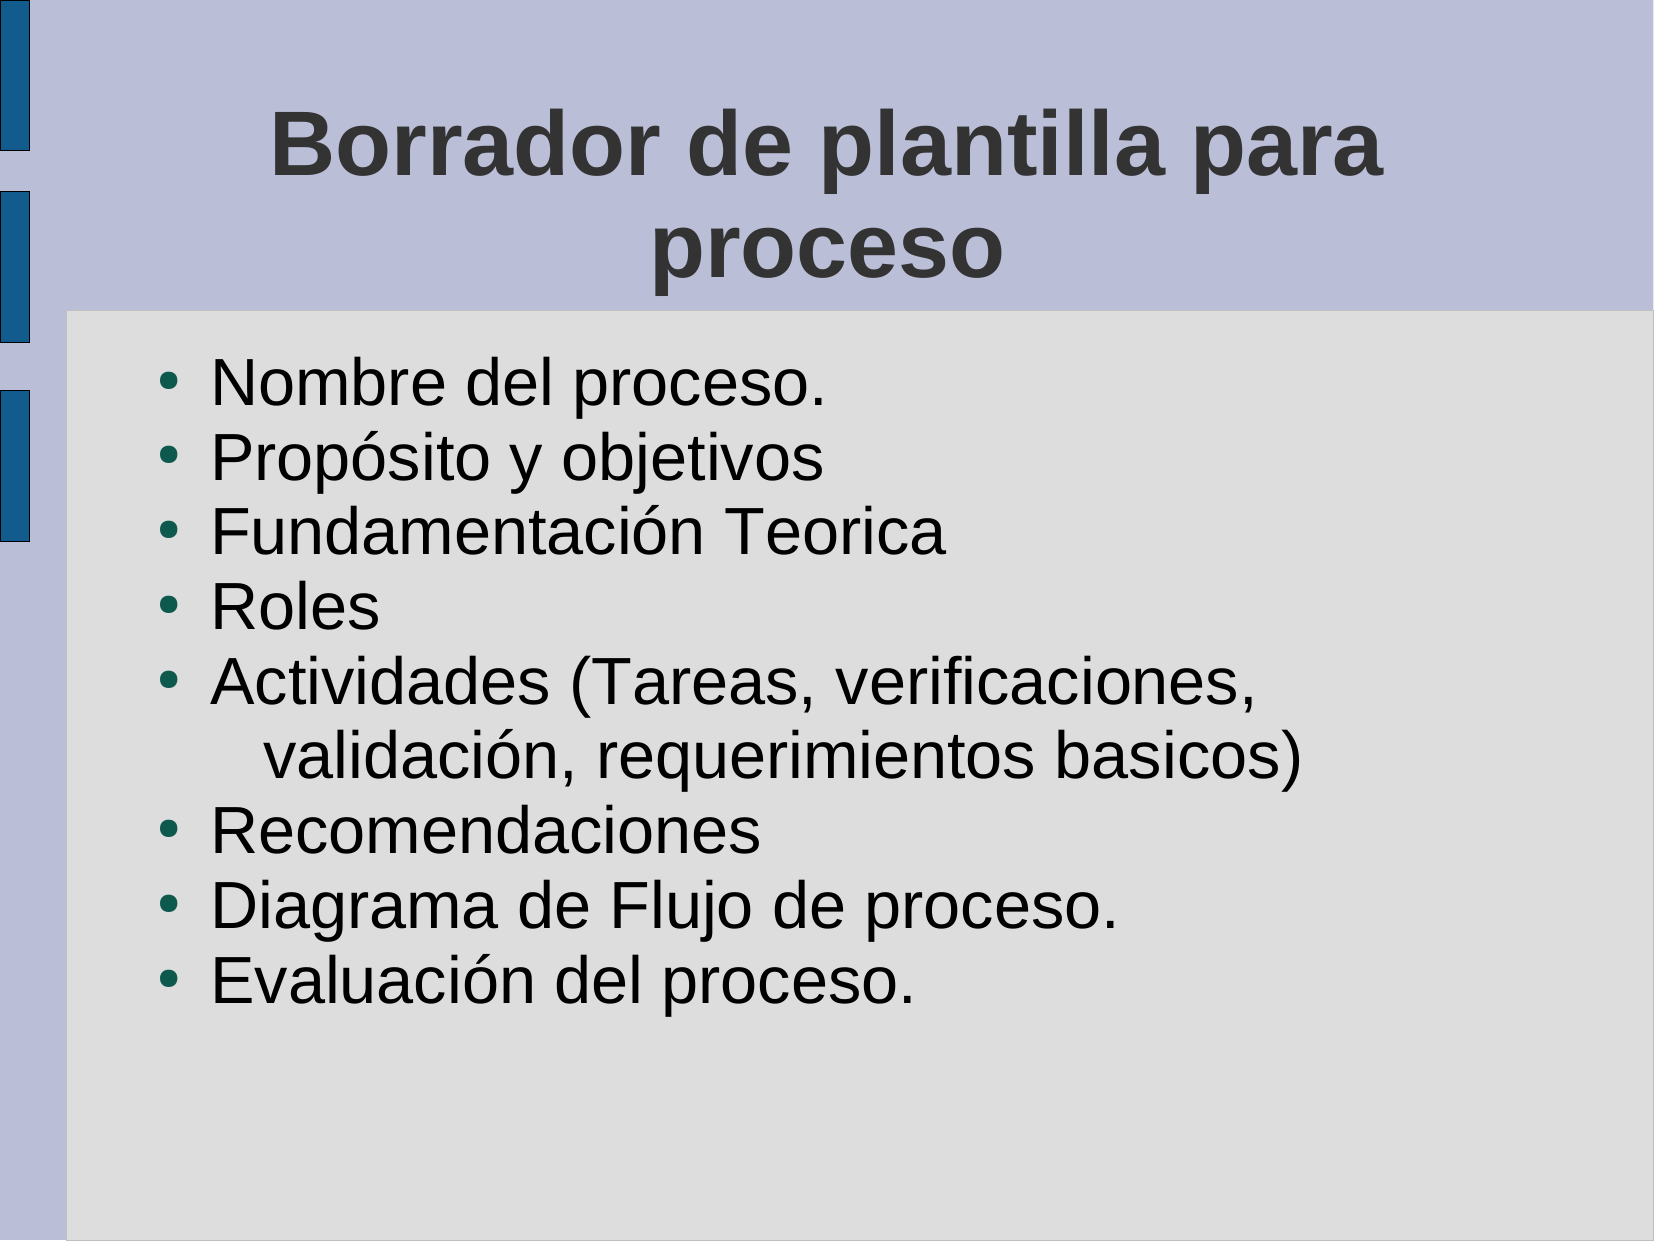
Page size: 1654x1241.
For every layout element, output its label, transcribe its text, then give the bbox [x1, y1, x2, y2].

title Borrador de plantilla para proceso [121, 91, 1534, 299]
list Nombre del proceso. Propósito y objetivos Fundamentación Teorica Roles Actividades (Tareas, verificaciones, validación, requerimientos basicos) Recomendaciones Diagrama de Flujo de proceso. Evaluación del proceso. [121, 344, 1534, 1112]
